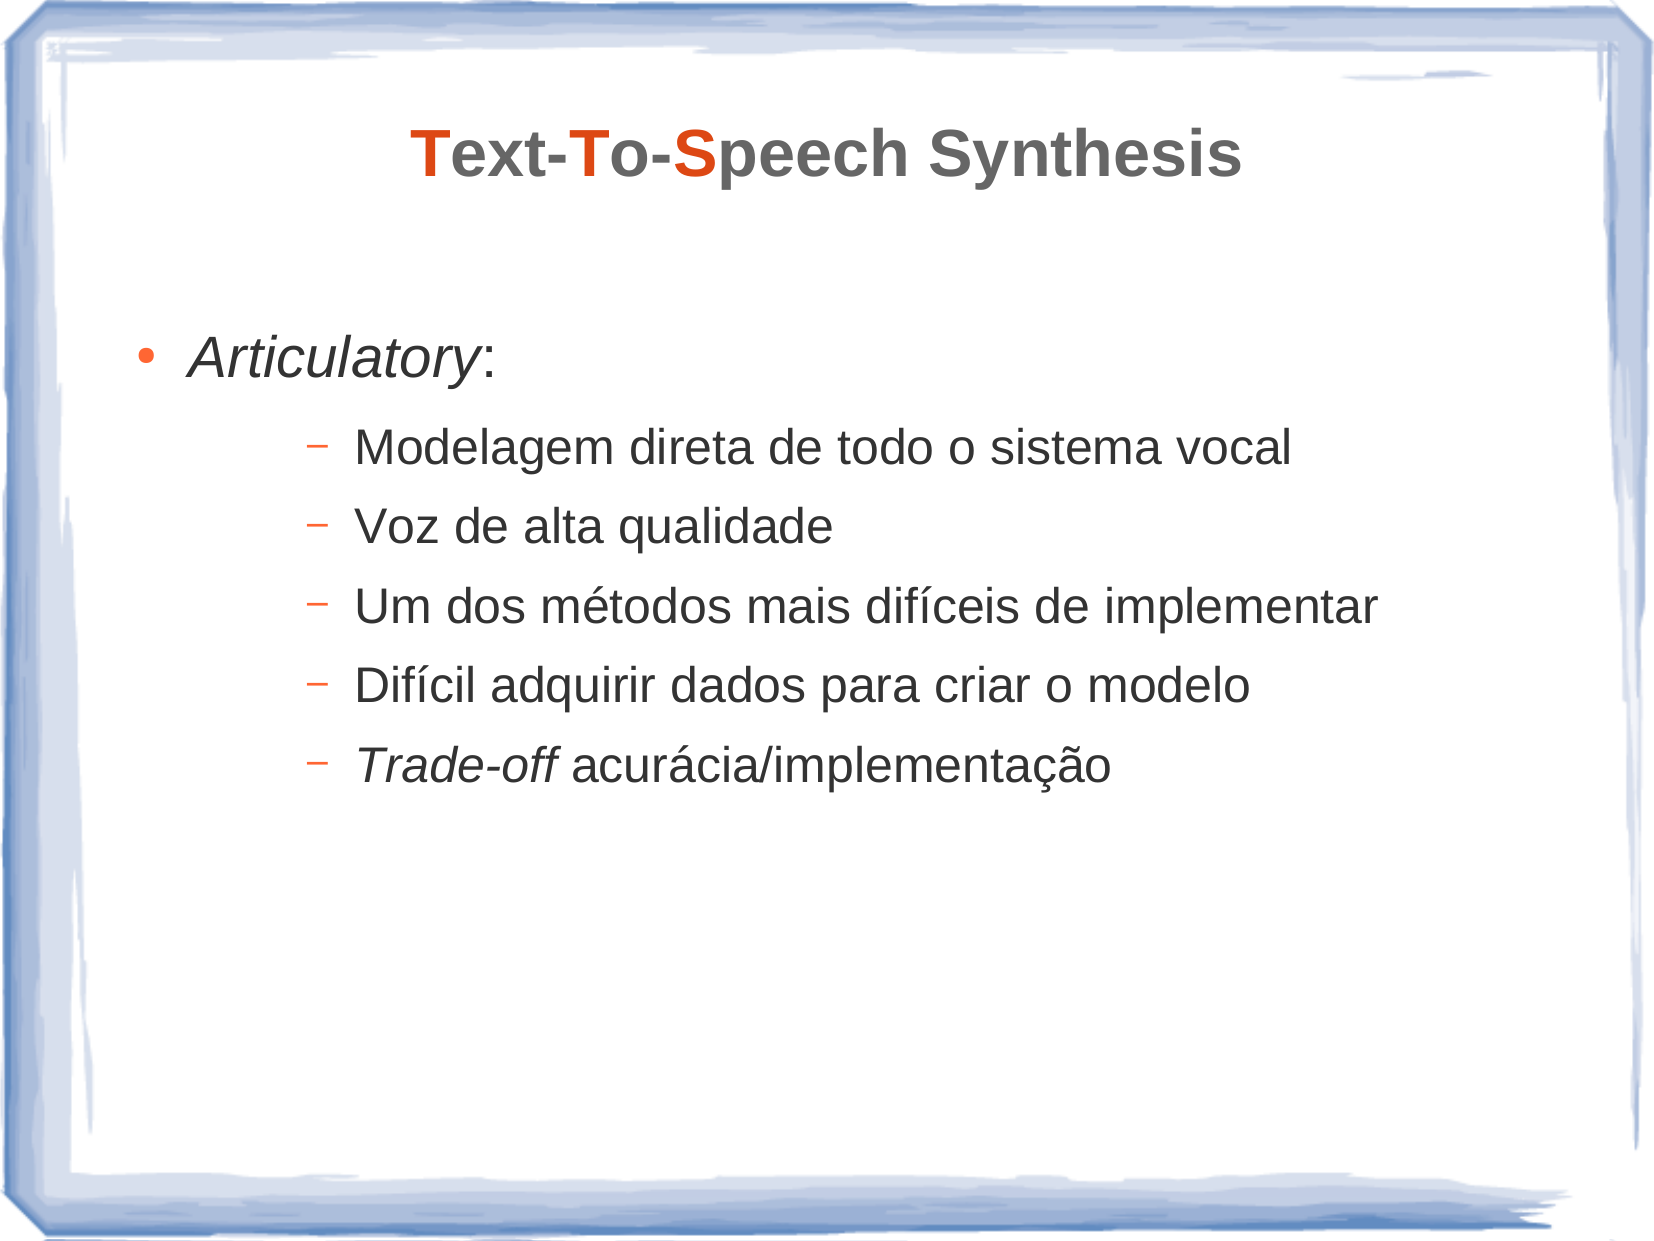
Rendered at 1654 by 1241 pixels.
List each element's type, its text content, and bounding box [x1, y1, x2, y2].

list Articulatory: Modelagem direta de todo o sistema vocal Voz de alta qualidade Um dos métodos mais difíceis de implementar Difícil adquirir dados para criar o modelo Trade-off acurácia/implementação [118, 324, 1571, 1045]
title Text-To-Speech Synthesis [82, 49, 1571, 257]
picture [0, 0, 1654, 1241]
